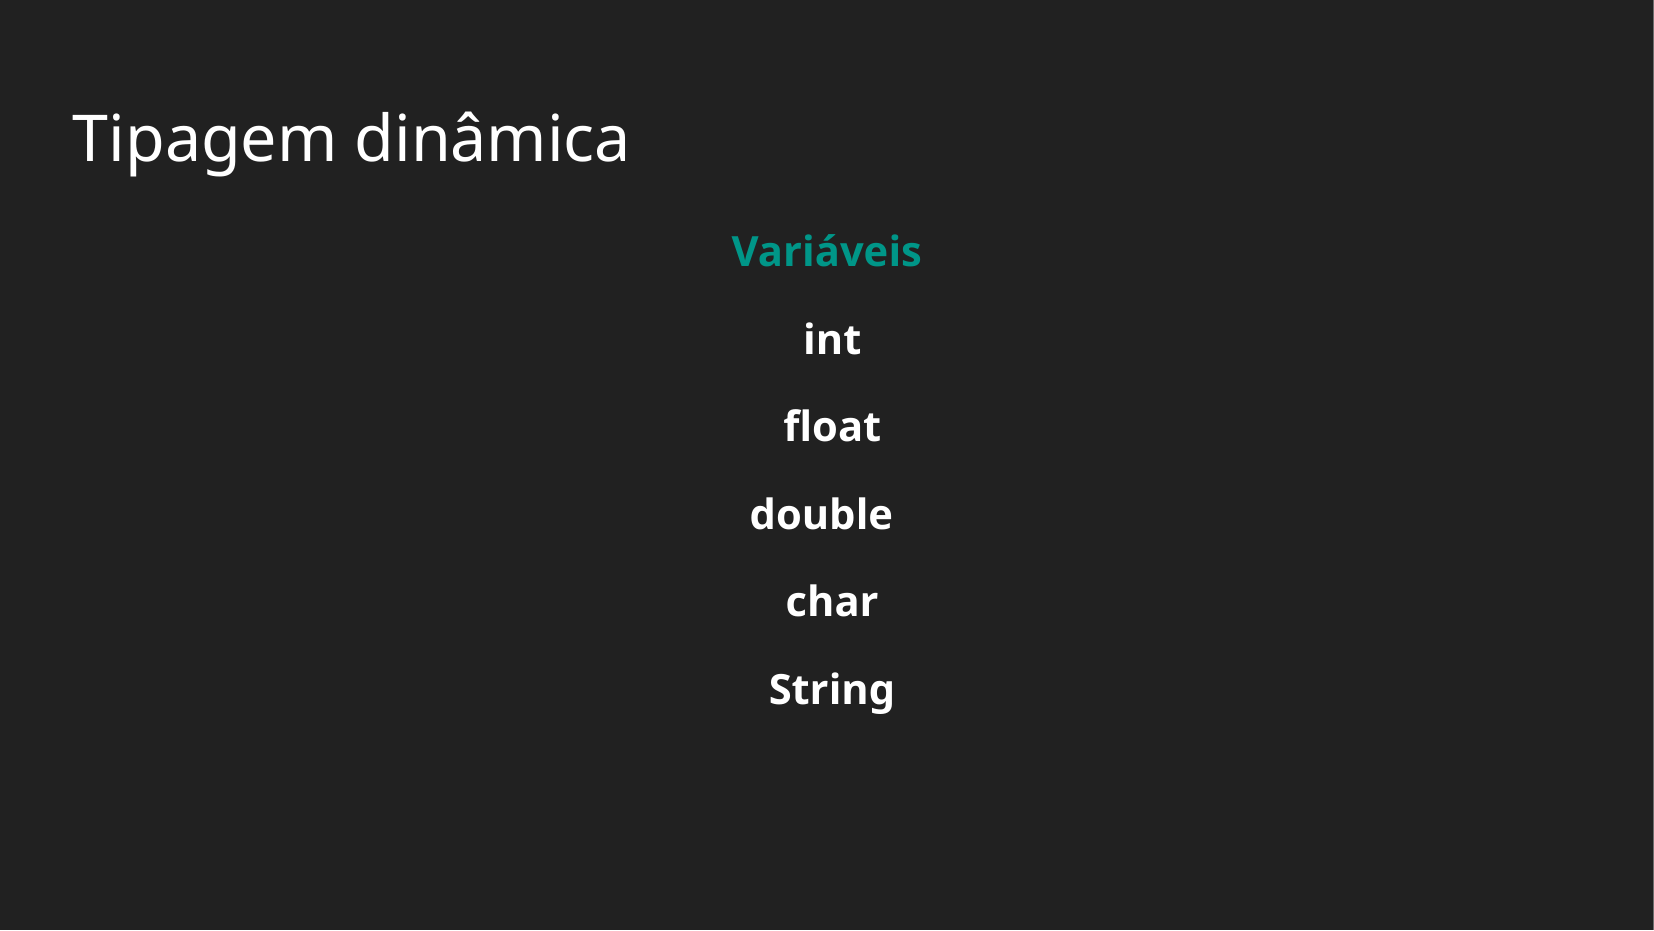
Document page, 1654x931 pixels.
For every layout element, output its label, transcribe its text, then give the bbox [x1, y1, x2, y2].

title Tipagem dinâmica [56, 80, 1598, 185]
list Variáveis int float double char String [56, 208, 1598, 827]
